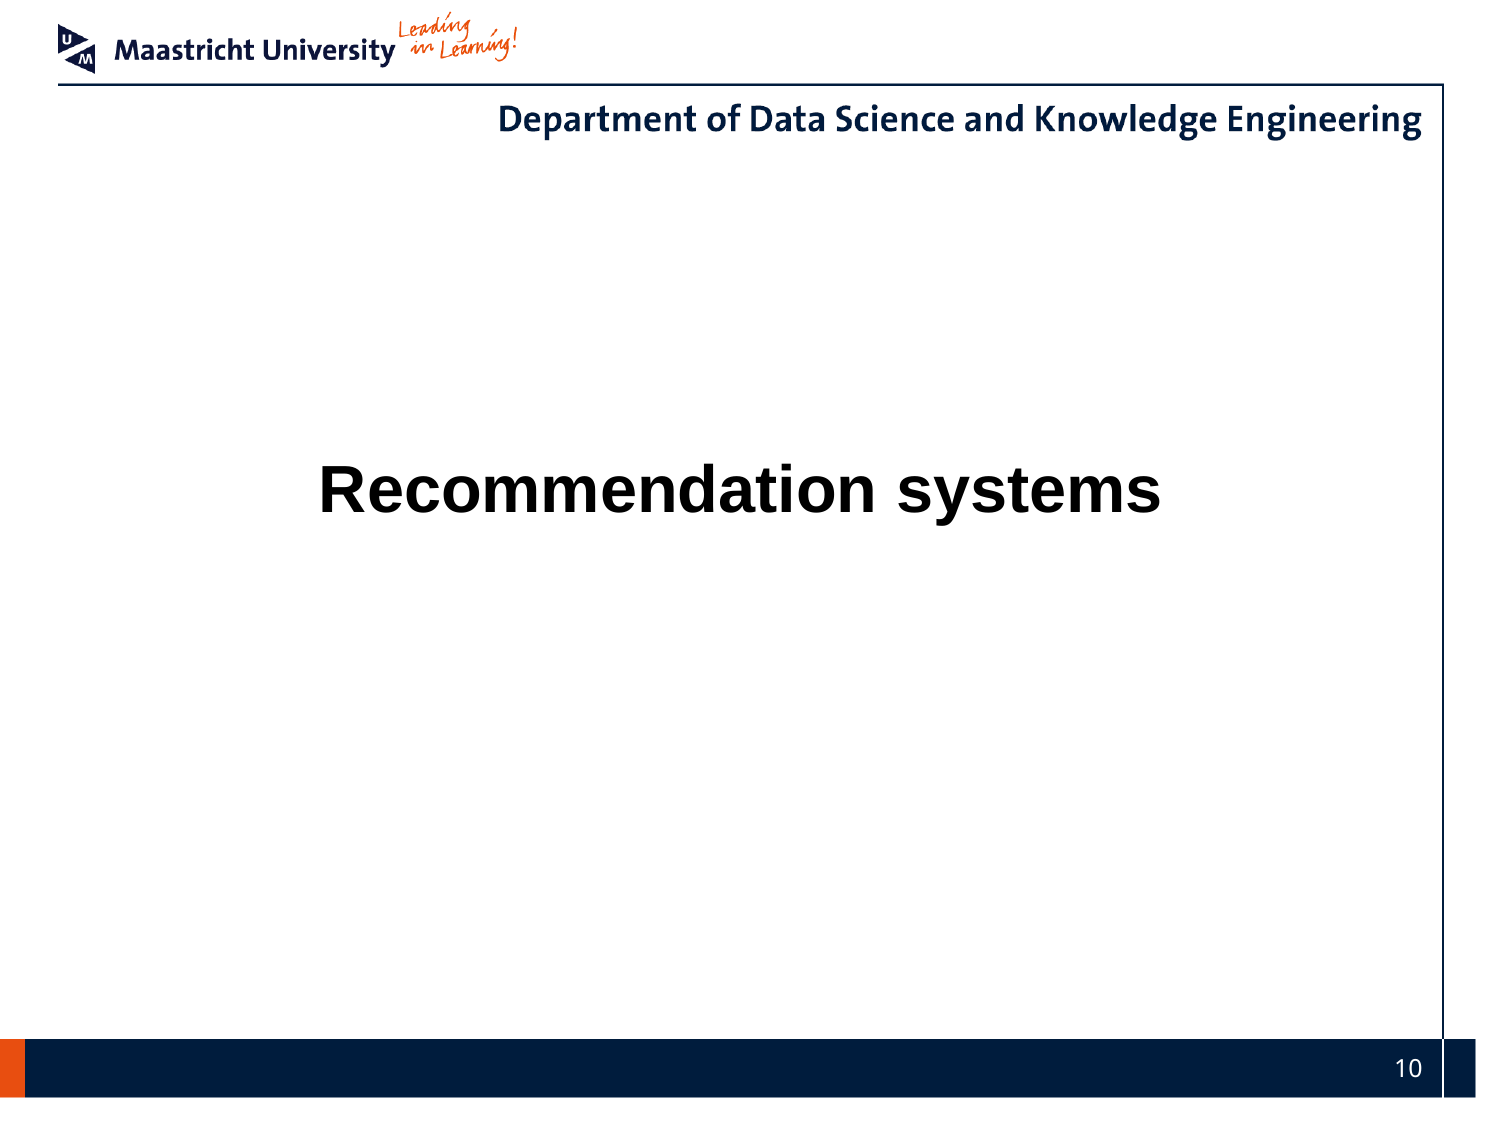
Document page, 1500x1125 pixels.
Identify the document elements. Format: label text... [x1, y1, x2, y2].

picture [0, 0, 1500, 1125]
subtitle Recommendation systems [57, 200, 1425, 780]
